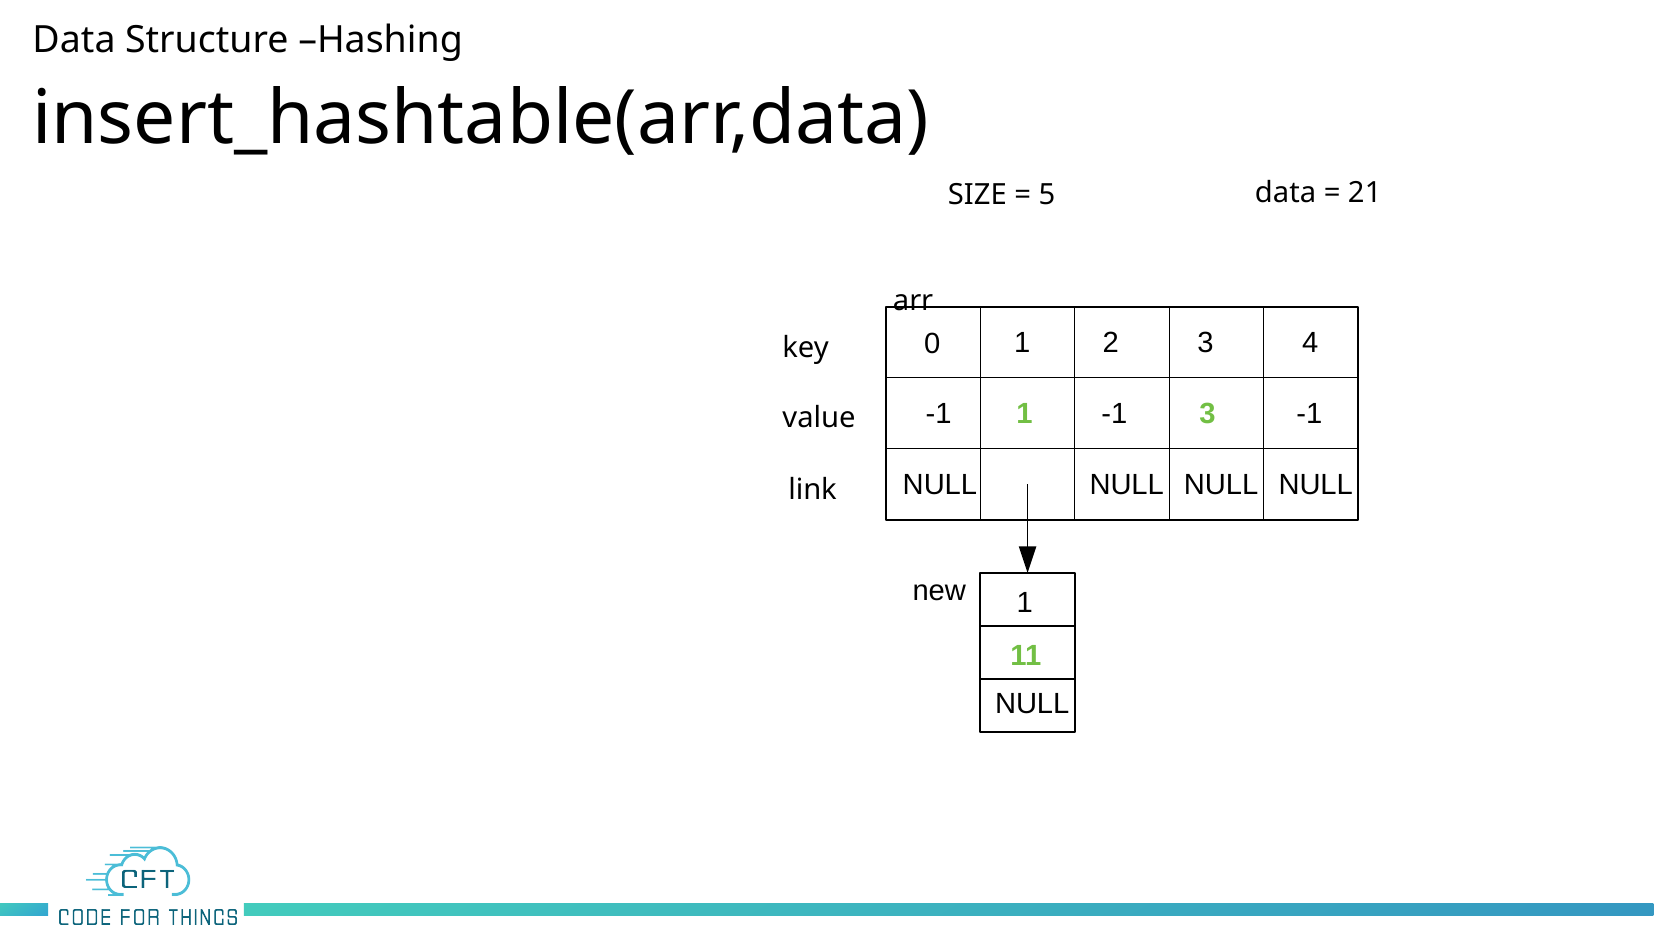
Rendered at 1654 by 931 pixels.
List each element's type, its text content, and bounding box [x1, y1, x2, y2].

text_box [1075, 508, 1169, 520]
text_box [1264, 378, 1359, 448]
text_box link [773, 460, 863, 510]
text_box 0 [909, 319, 956, 368]
text_box [1075, 449, 1169, 460]
text_box 3 [1184, 389, 1241, 438]
text_box [981, 378, 1074, 448]
text_box 3 [1182, 318, 1229, 367]
text_box [910, 322, 980, 377]
text_box [981, 307, 1074, 377]
text_box [1264, 307, 1359, 377]
text_box 1 [1001, 578, 1048, 626]
text_box [980, 572, 1075, 679]
text_box [981, 449, 1074, 520]
text_box NULL [1263, 460, 1368, 509]
text_box [1075, 378, 1169, 448]
text_box SIZE = 5 [933, 165, 1111, 215]
text_box 11 [995, 631, 1075, 679]
text_box -1 [1281, 389, 1338, 438]
text_box [1264, 449, 1359, 460]
text_box NULL [1074, 460, 1169, 508]
text_box [980, 727, 1075, 733]
text_box 4 [1287, 318, 1334, 367]
text_box NULL [980, 679, 1085, 727]
text_box [885, 473, 980, 520]
text_box 1 [999, 318, 1046, 367]
text_box -1 [910, 389, 967, 438]
text_box [1170, 378, 1263, 448]
text_box NULL [1169, 460, 1263, 508]
text_box [1264, 509, 1359, 520]
text_box -1 [1086, 389, 1143, 438]
text_box key [767, 318, 910, 403]
text_box 2 [1087, 318, 1134, 367]
text_box [1170, 508, 1263, 520]
text_box NULL [887, 460, 993, 509]
picture [59, 846, 237, 925]
text_box [898, 449, 980, 460]
title Data Structure –Hashing insert_hashtable(arr,data) [32, 12, 1184, 166]
text_box data = 21 [1240, 163, 1418, 213]
text_box arr [878, 272, 1056, 322]
text_box new [897, 566, 1002, 615]
text_box [898, 378, 980, 448]
text_box [1075, 307, 1169, 377]
text_box [1170, 449, 1263, 460]
text_box [1170, 307, 1263, 377]
text_box value [767, 389, 898, 473]
text_box 1 [1001, 389, 1058, 438]
